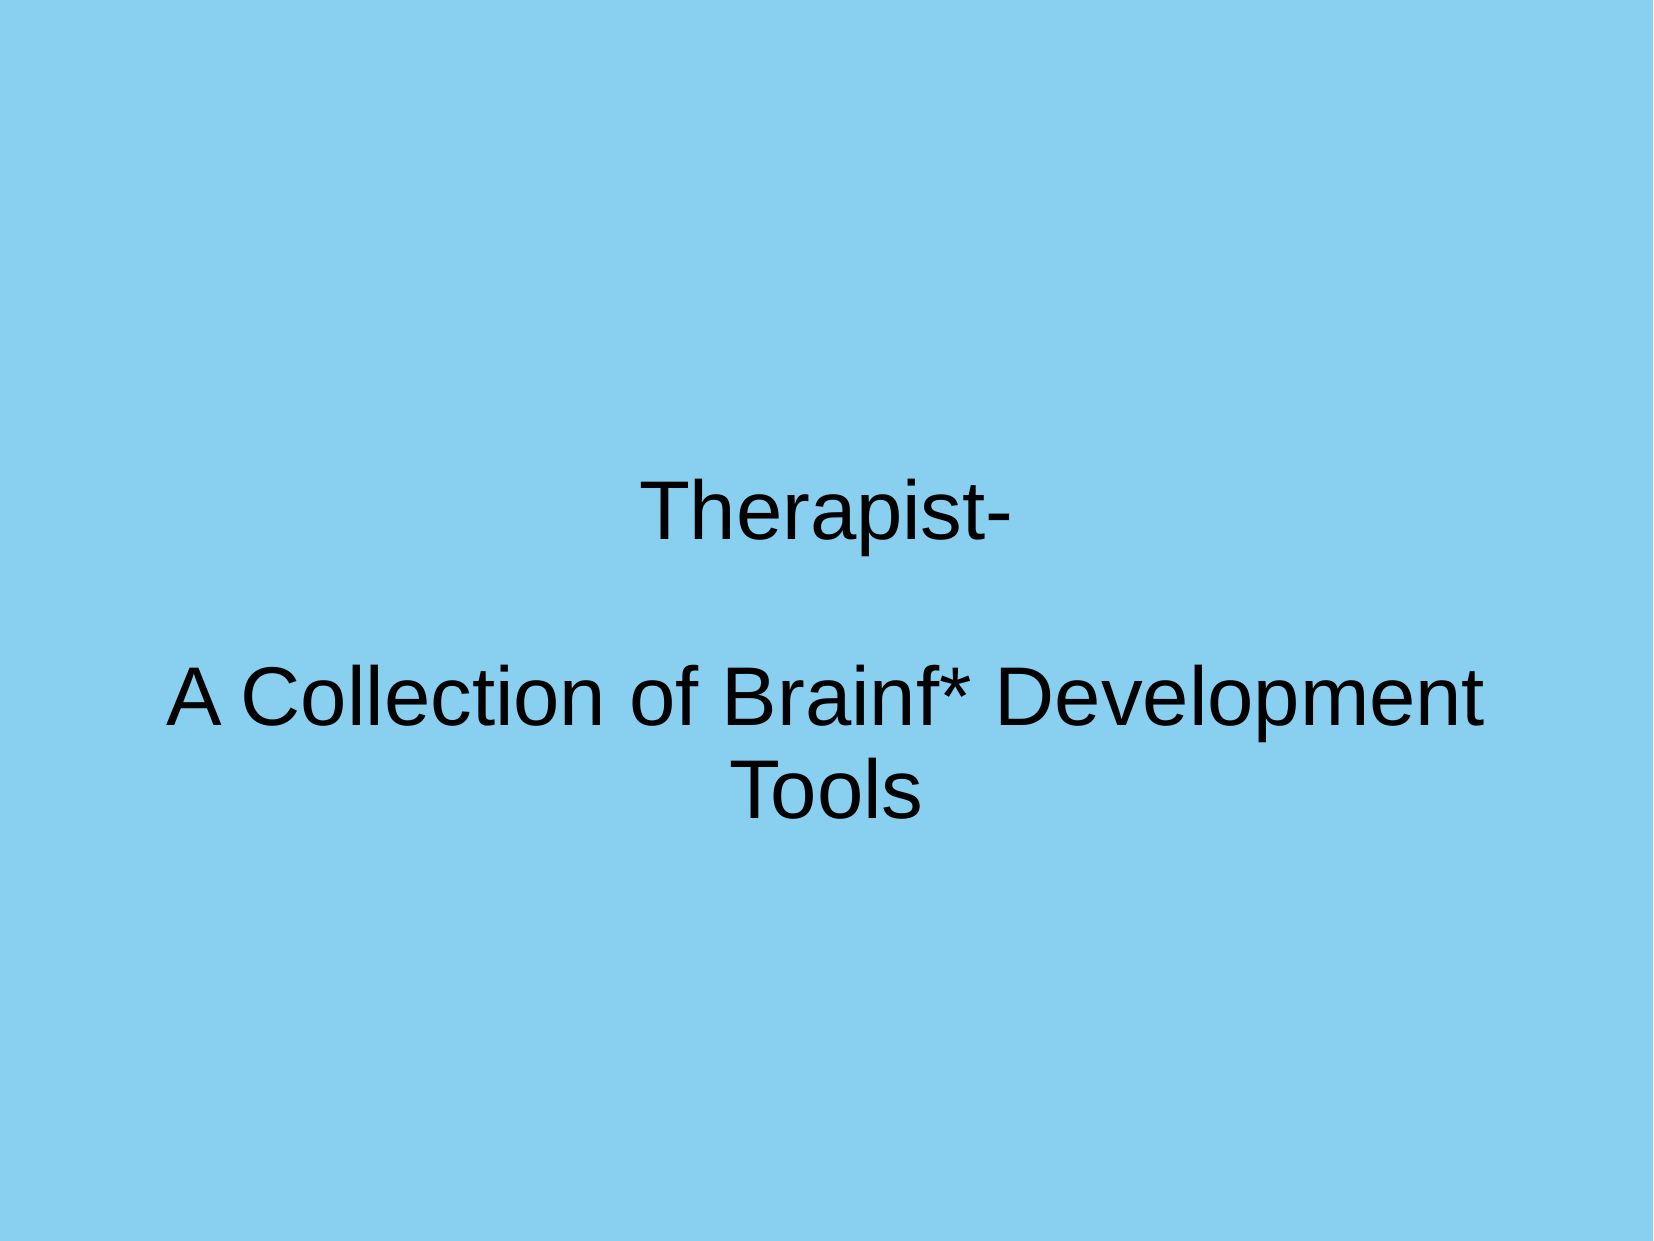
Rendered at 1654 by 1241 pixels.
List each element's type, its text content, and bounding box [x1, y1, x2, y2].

subtitle Therapist- A Collection of Brainf* Development Tools [82, 290, 1571, 1010]
